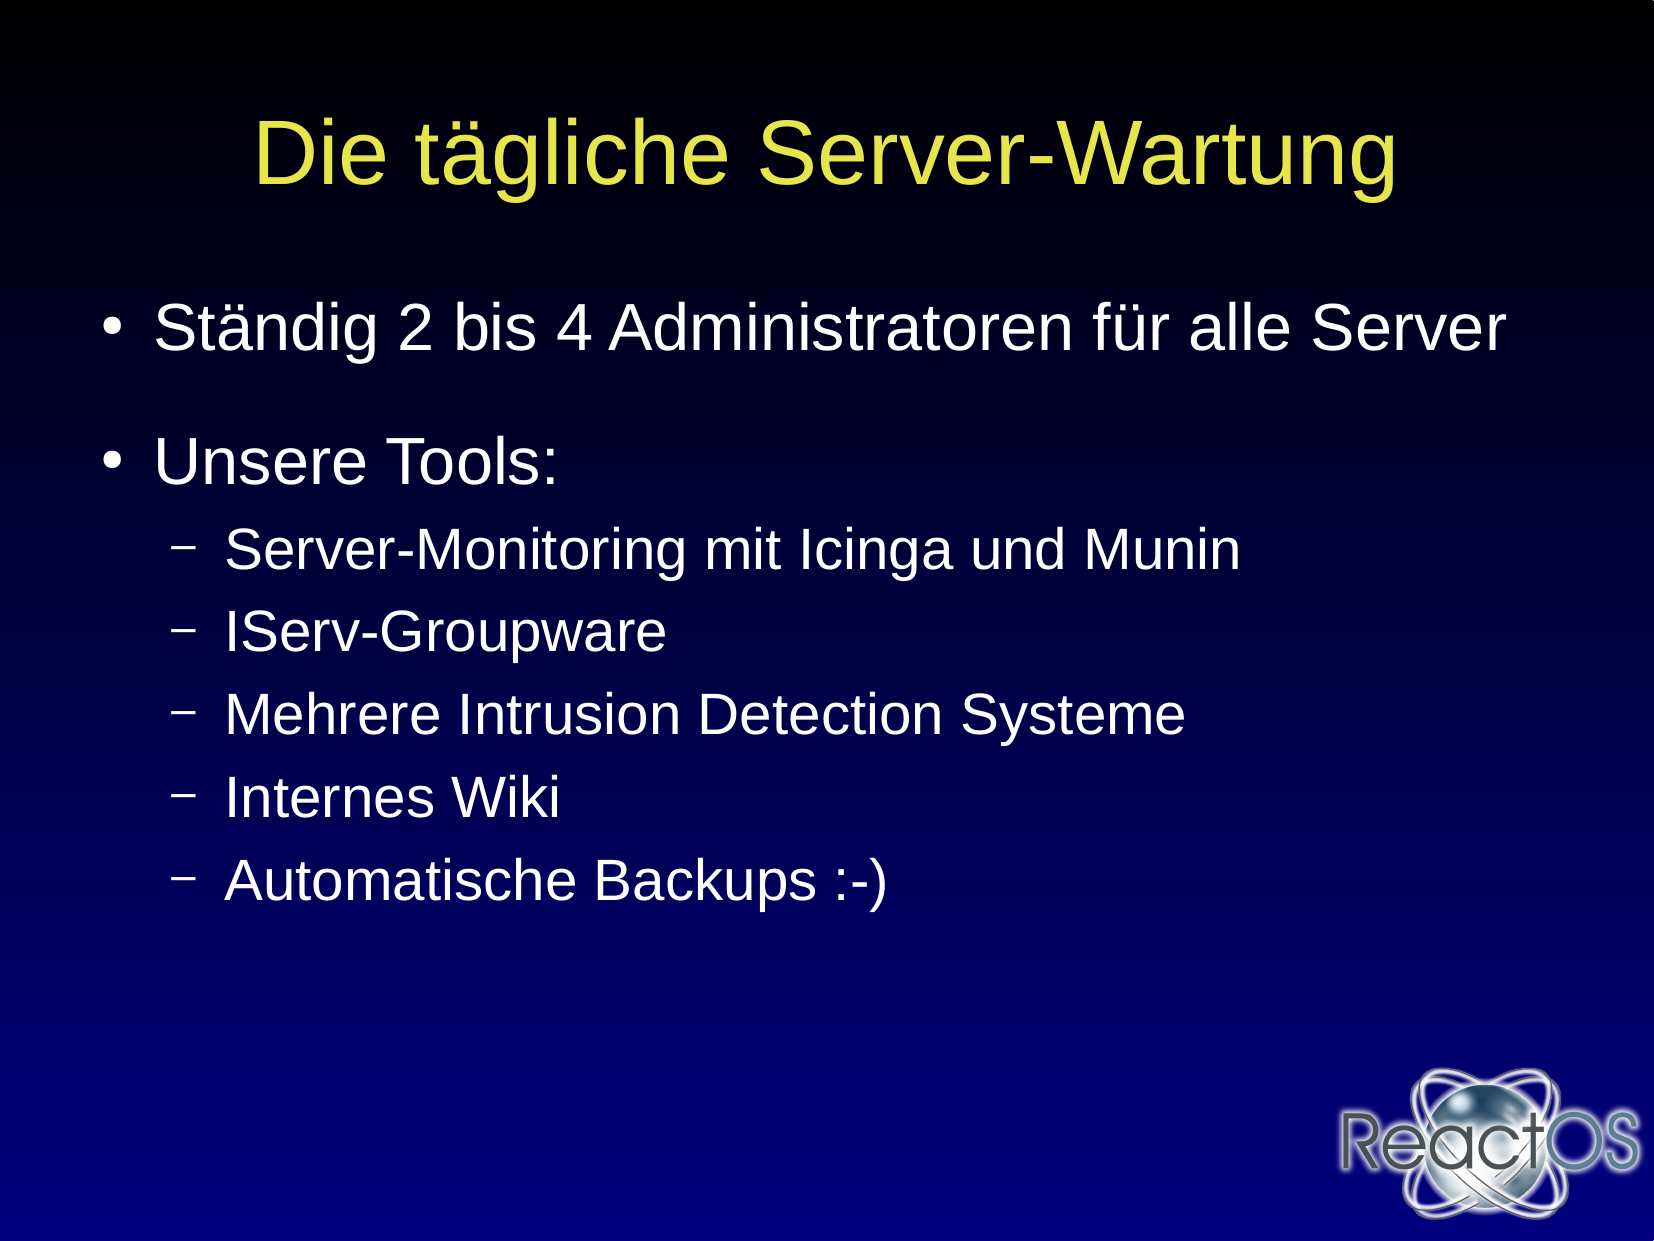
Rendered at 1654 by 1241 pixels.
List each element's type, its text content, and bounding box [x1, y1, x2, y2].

picture [1328, 1055, 1654, 1235]
list Ständig 2 bis 4 Administratoren für alle Server Unsere Tools: Server-Monitoring mit Icinga und Munin IServ-Groupware Mehrere Intrusion Detection Systeme Internes Wiki Automatische Backups :-) [82, 290, 1571, 1010]
title Die tägliche Server-Wartung [82, 49, 1571, 257]
